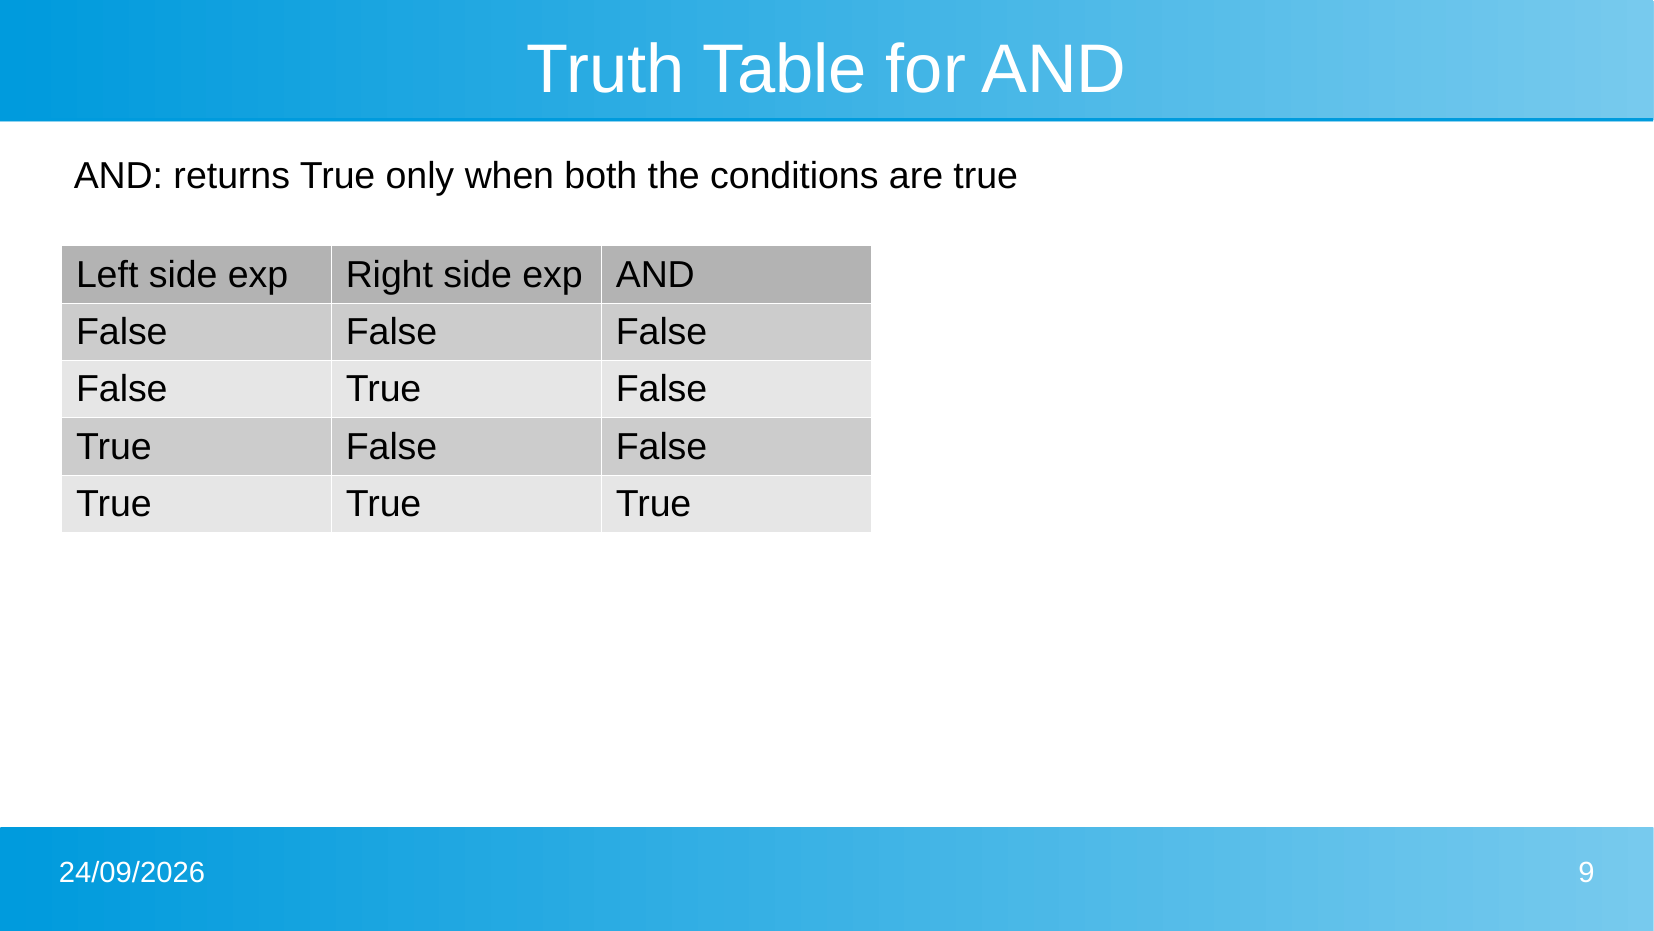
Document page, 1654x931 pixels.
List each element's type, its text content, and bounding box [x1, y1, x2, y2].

table_cell True [62, 418, 331, 475]
table_header AND [602, 247, 871, 303]
table_cell False [602, 361, 871, 417]
title Truth Table for AND [59, 29, 1595, 108]
table_cell True [332, 361, 601, 417]
table_cell True [62, 476, 331, 532]
table_header Right side exp [332, 247, 601, 303]
table_cell True [332, 476, 601, 532]
table_header Left side exp [62, 247, 331, 303]
table_cell False [332, 418, 601, 475]
table_cell False [332, 304, 601, 360]
table_cell True [602, 476, 871, 532]
table_cell False [602, 418, 871, 475]
text_box AND: returns True only when both the conditions are true [59, 147, 1093, 247]
table_cell False [62, 361, 331, 417]
table_cell False [602, 304, 871, 360]
table_cell False [62, 304, 331, 360]
